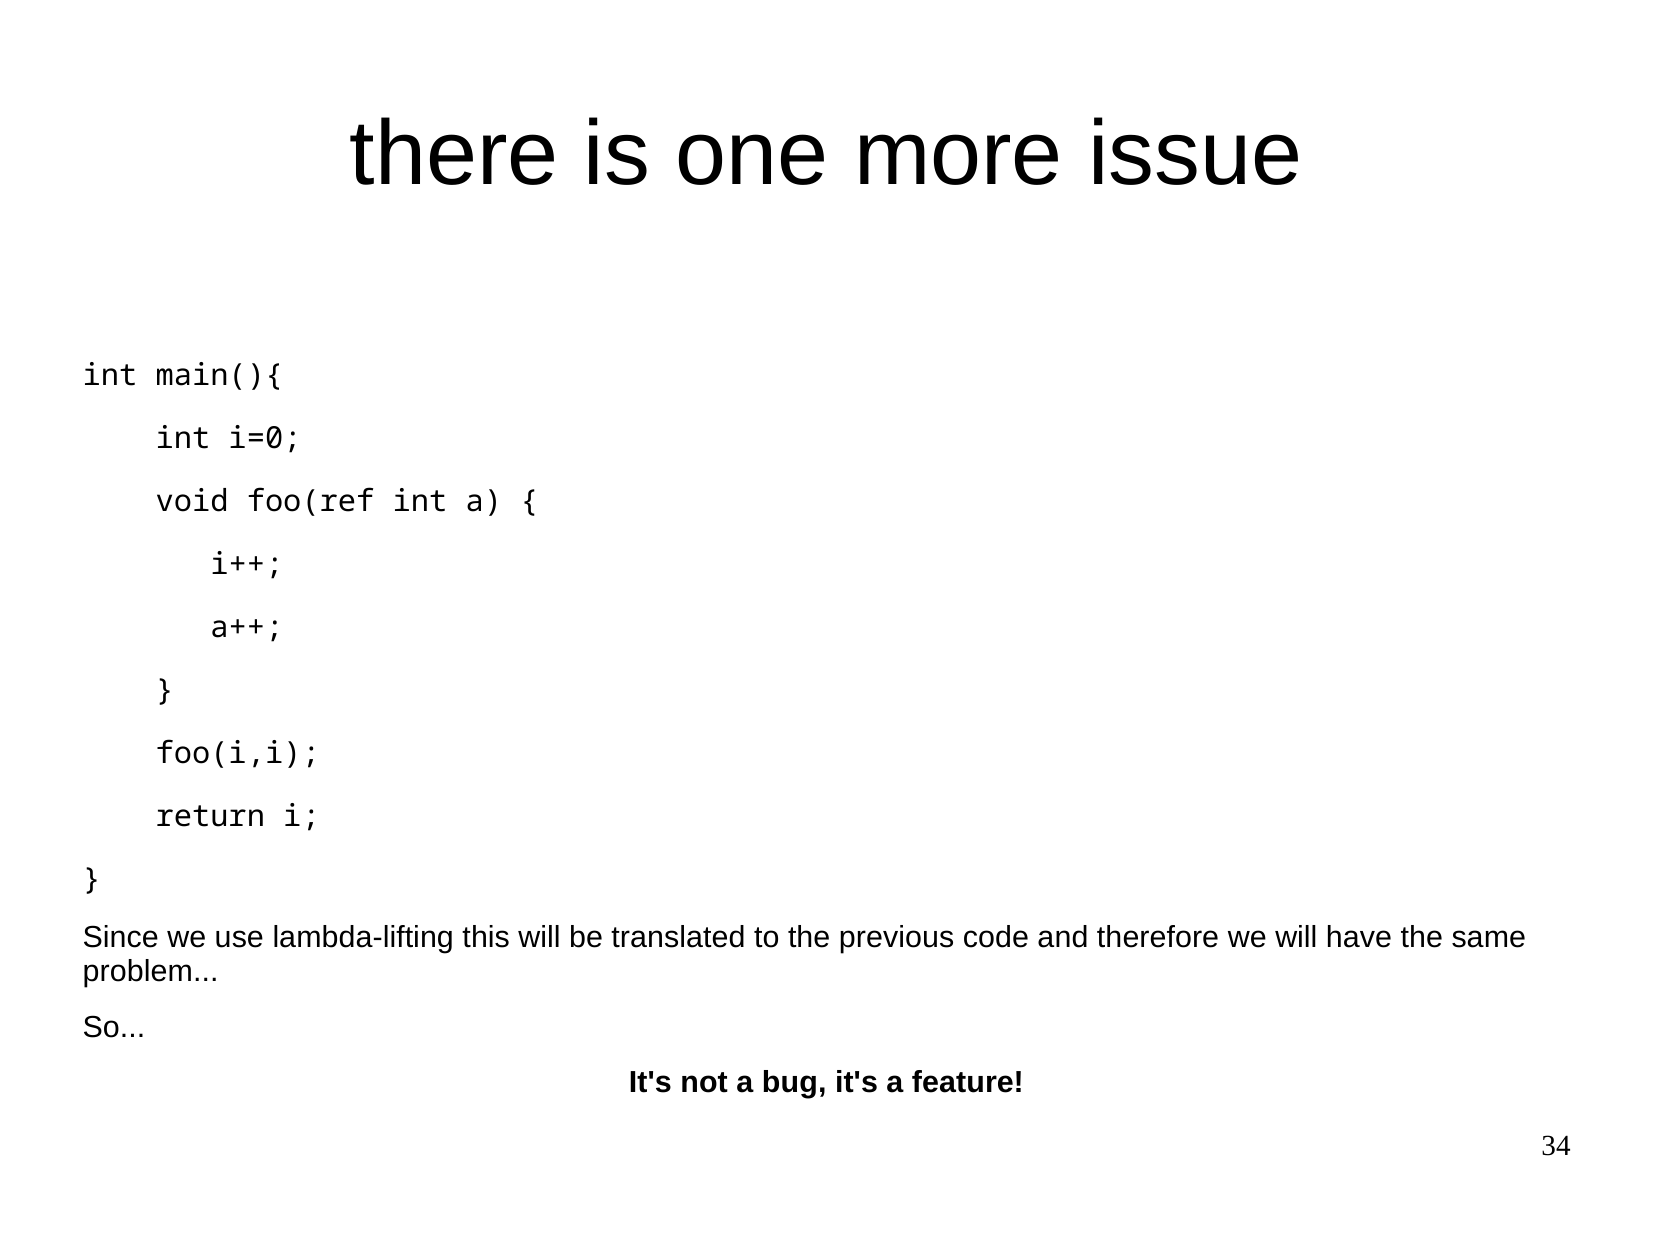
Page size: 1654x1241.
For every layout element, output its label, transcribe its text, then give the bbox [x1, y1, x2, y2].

list int main(){ int i=0; void foo(ref int a) { i++; a++; } foo(i,i); return i; } Since we use lambda-lifting this will be translated to the previous code and therefore we will have the same problem... So... It's not a bug, it's a feature! [82, 290, 1571, 1109]
title there is one more issue [82, 49, 1571, 257]
